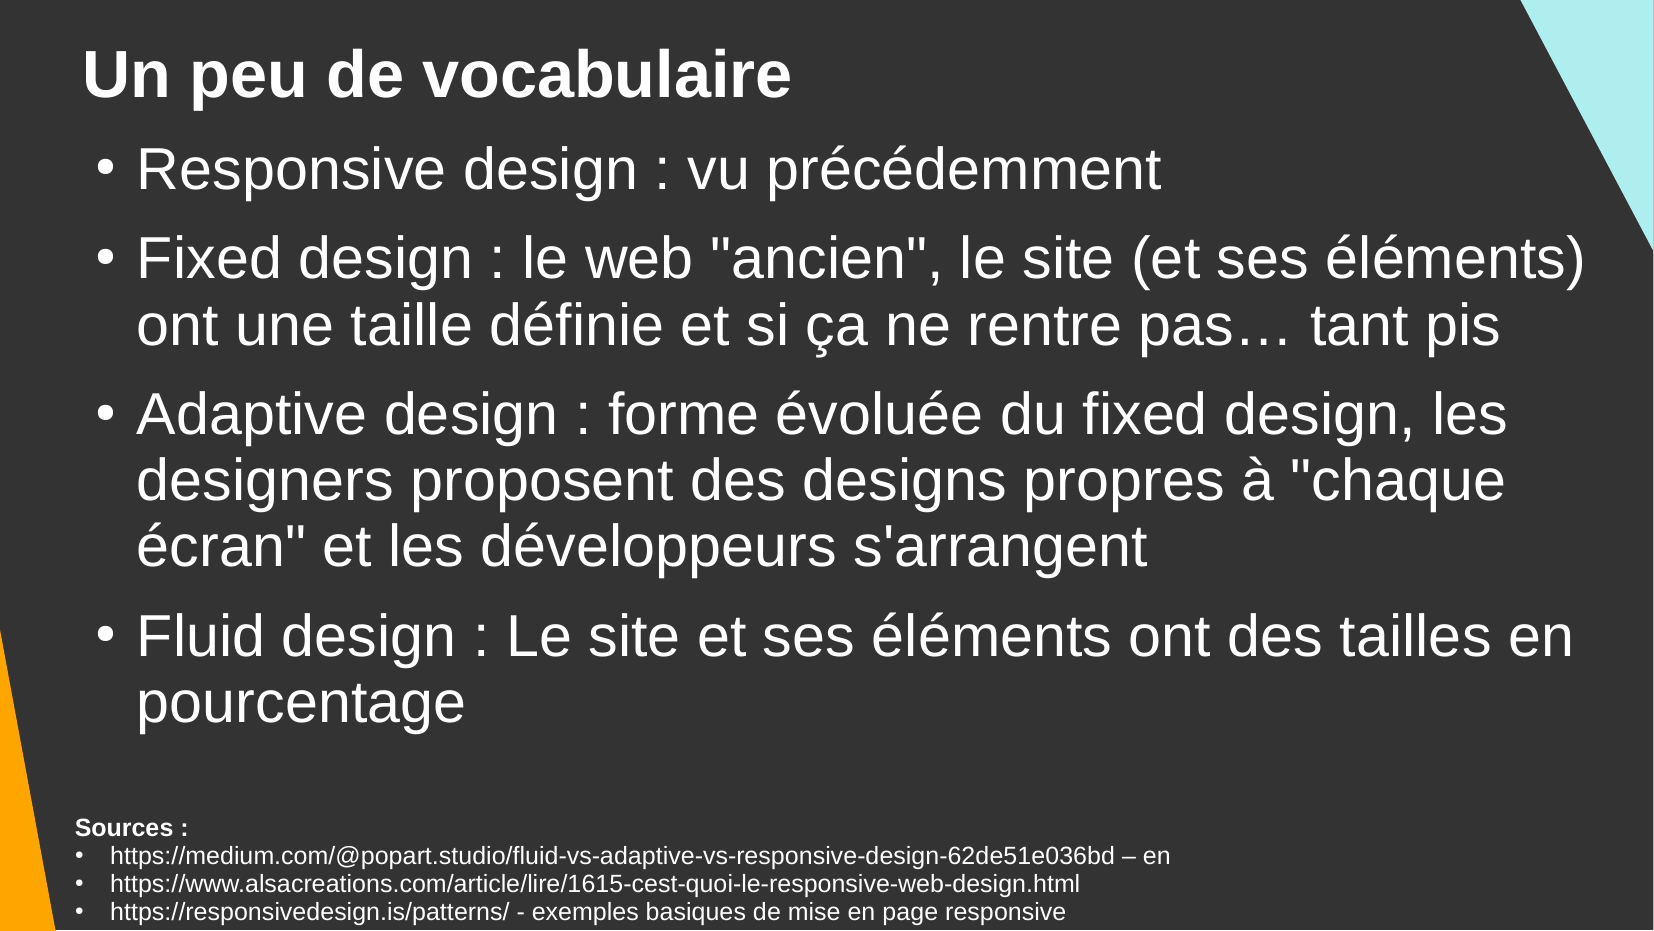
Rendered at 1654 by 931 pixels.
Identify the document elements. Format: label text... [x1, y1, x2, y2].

title Un peu de vocabulaire [82, 37, 1571, 114]
text_box [1520, 0, 1654, 253]
list Responsive design : vu précédemment Fixed design : le web "ancien", le site (et ses éléments) ont une taille définie et si ça ne rentre pas… tant pis Adaptive design : forme évoluée du fixed design, les designers proposent des designs propres à "chaque écran" et les développeurs s'arrangent Fluid design : Le site et ses éléments ont des tailles en pourcentage [80, 135, 1605, 736]
text_box [0, 629, 56, 931]
text_box Sources : https://medium.com/@popart.studio/fluid-vs-adaptive-vs-responsive-design-62de51e036bd – en https://www.alsacreations.com/article/lire/1615-cest-quoi-le-responsive-web-design.html https://responsivedesign.is/patterns/ - exemples basiques de mise en page responsive [60, 806, 1546, 931]
